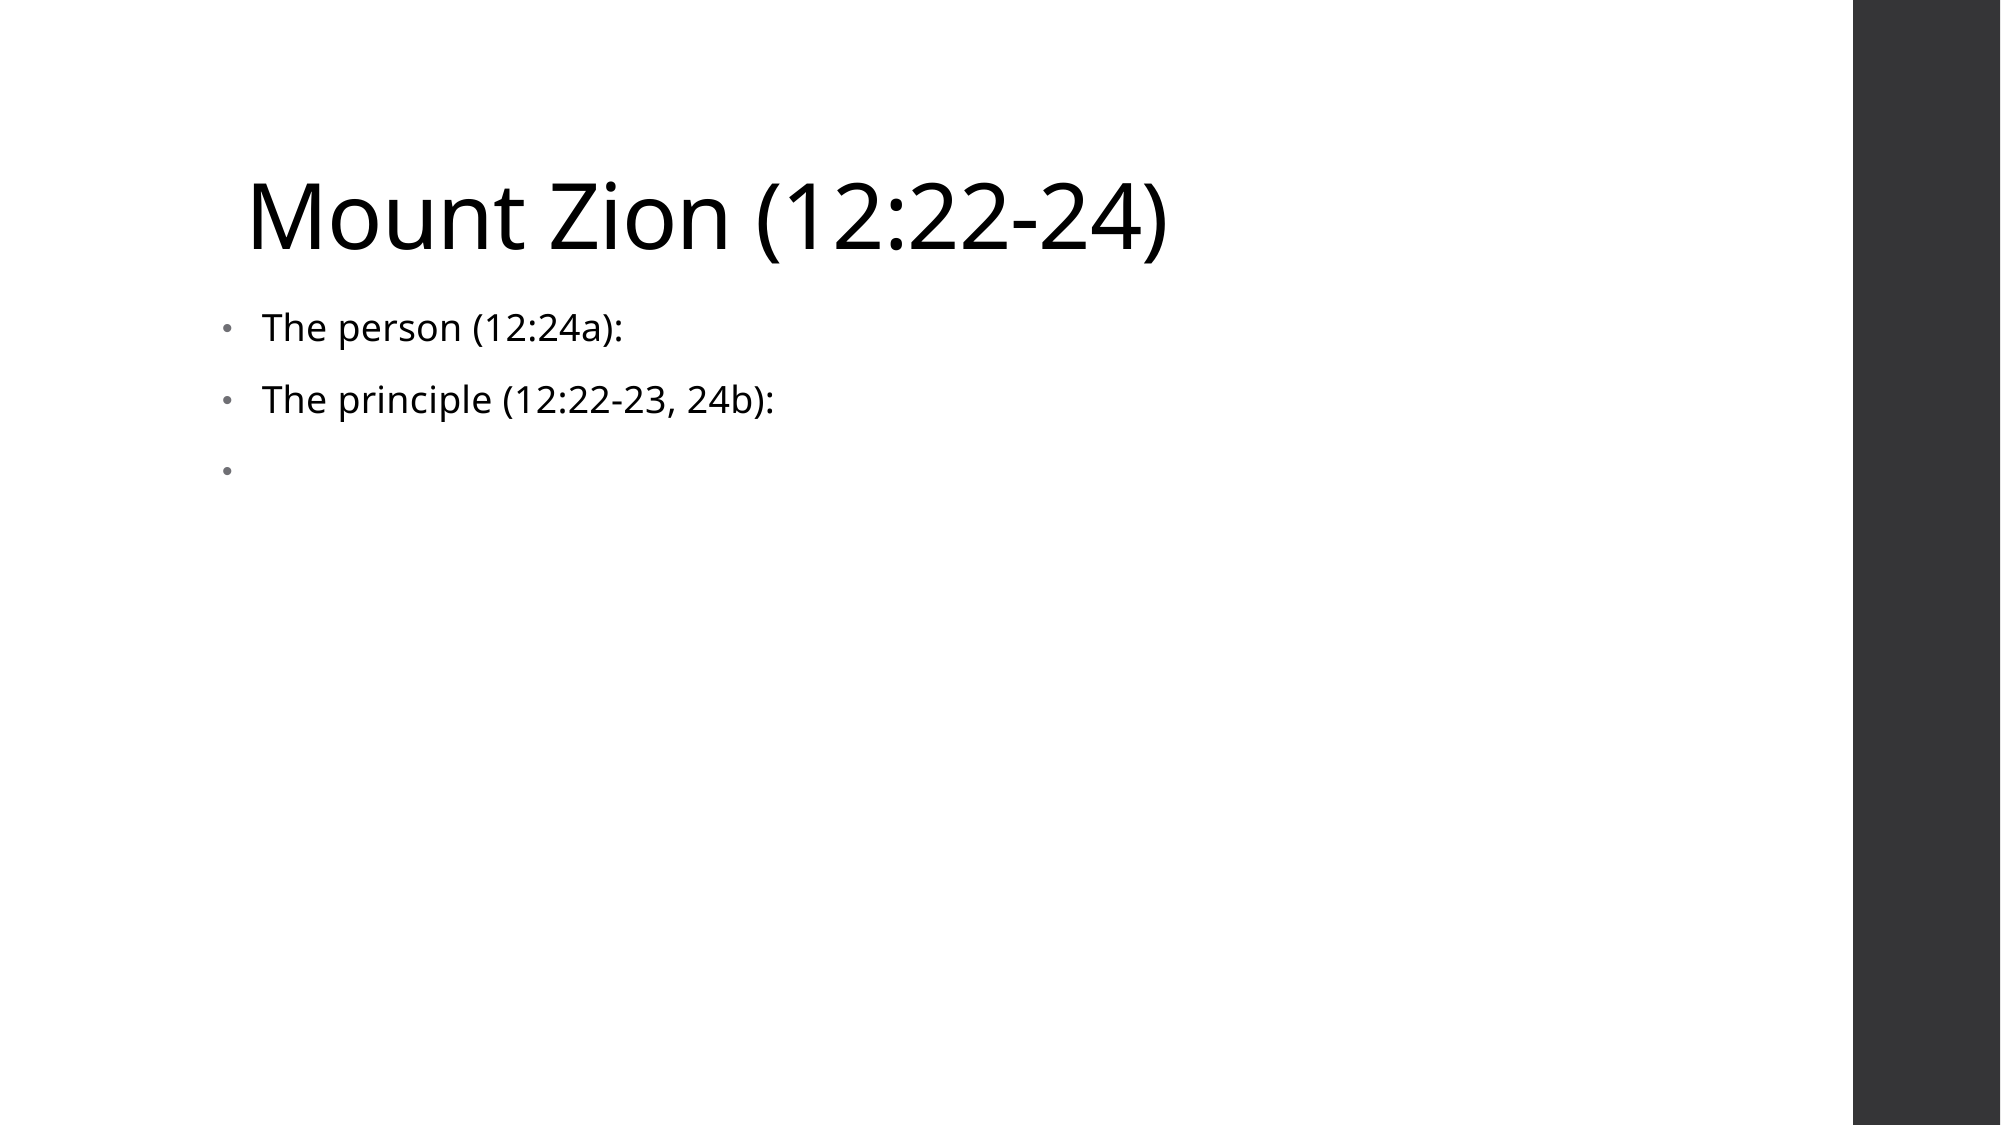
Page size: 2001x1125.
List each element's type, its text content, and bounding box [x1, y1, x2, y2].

title Mount Zion (12:22-24) [206, 60, 1797, 278]
list The person (12:24a): The principle (12:22-23, 24b): [206, 299, 1617, 1014]
